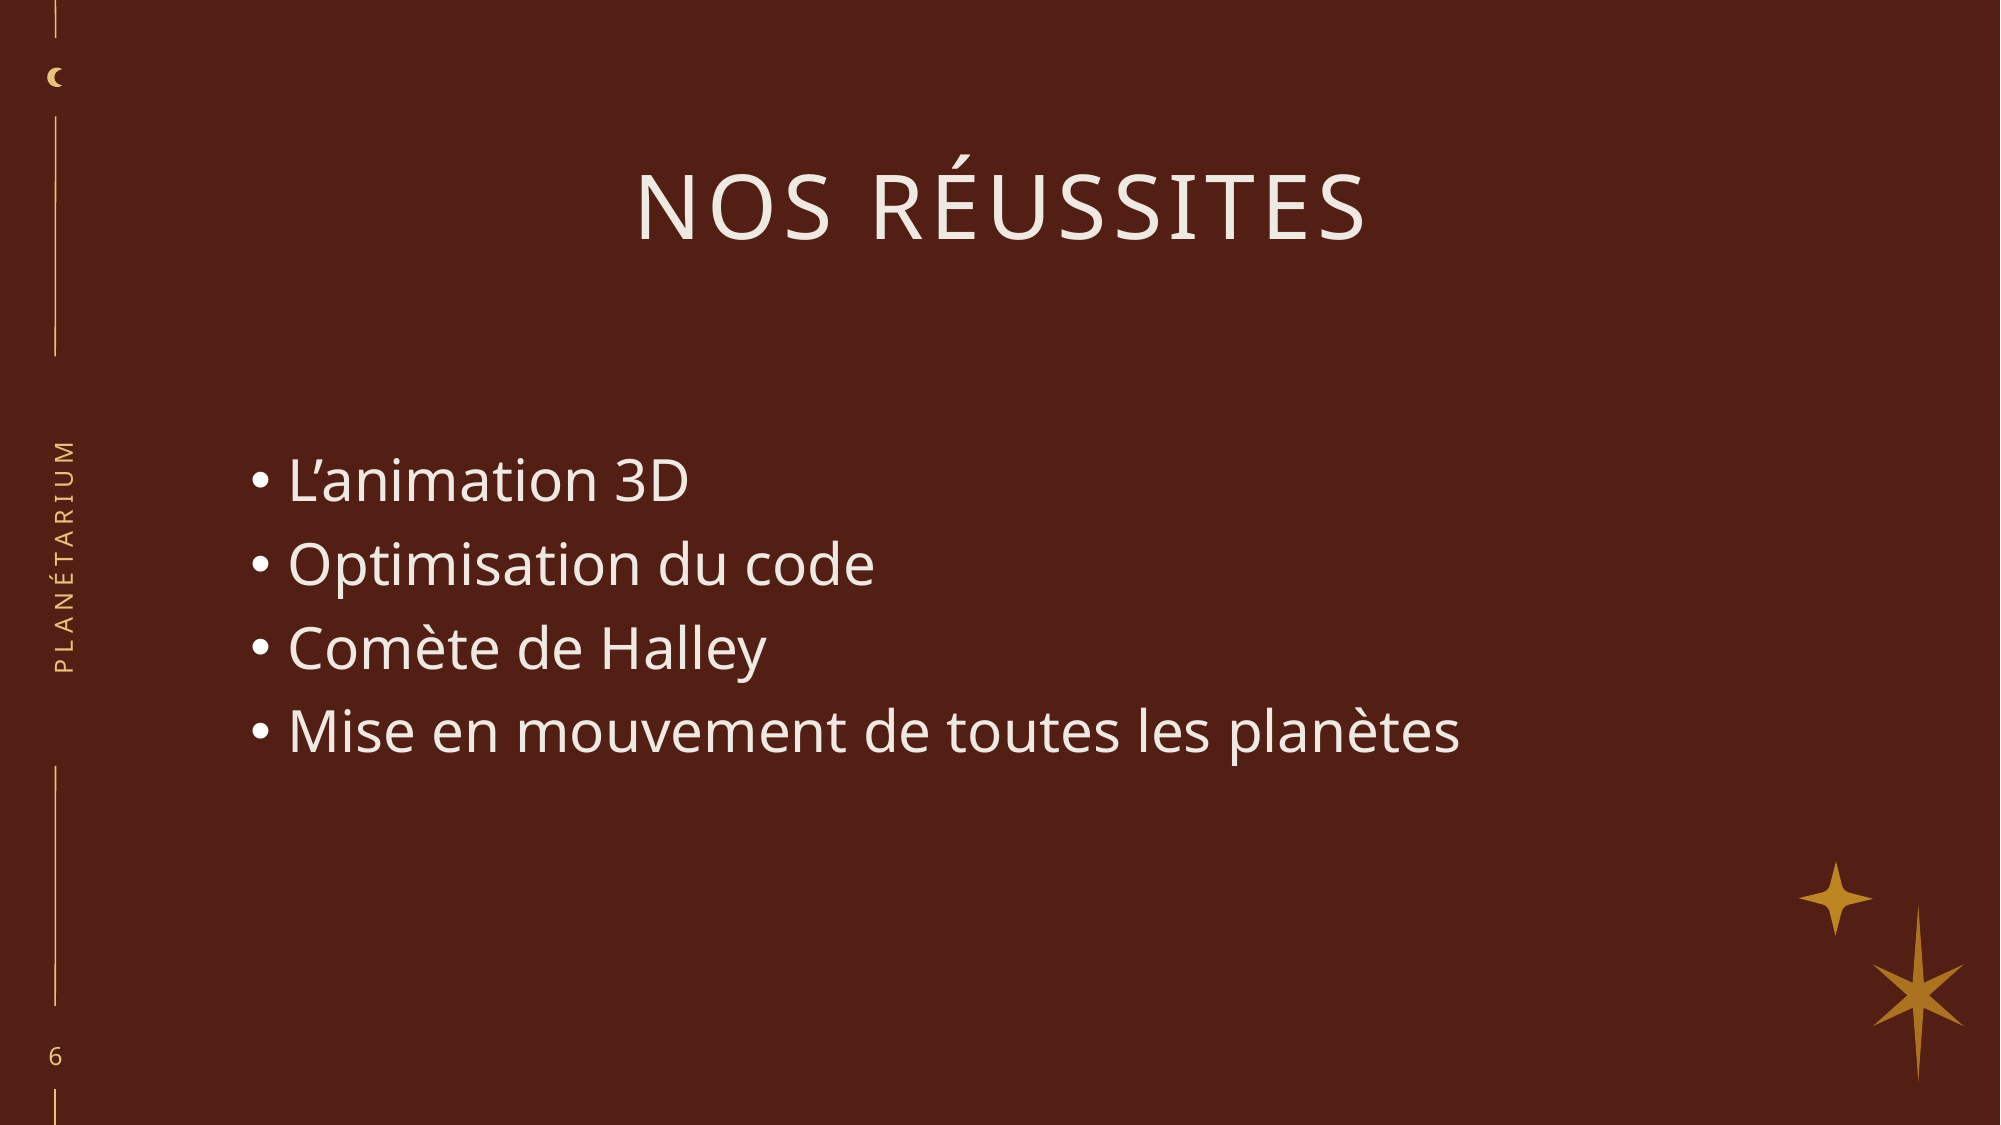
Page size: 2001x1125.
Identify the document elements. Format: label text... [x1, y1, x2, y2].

text_box Planétarium [40, 348, 71, 769]
title Nos réussites [175, 161, 1826, 387]
text_box [25, 1032, 86, 1063]
list L’animation 3D Optimisation du code Comète de Halley Mise en mouvement de toutes les planètes [250, 451, 1751, 1014]
